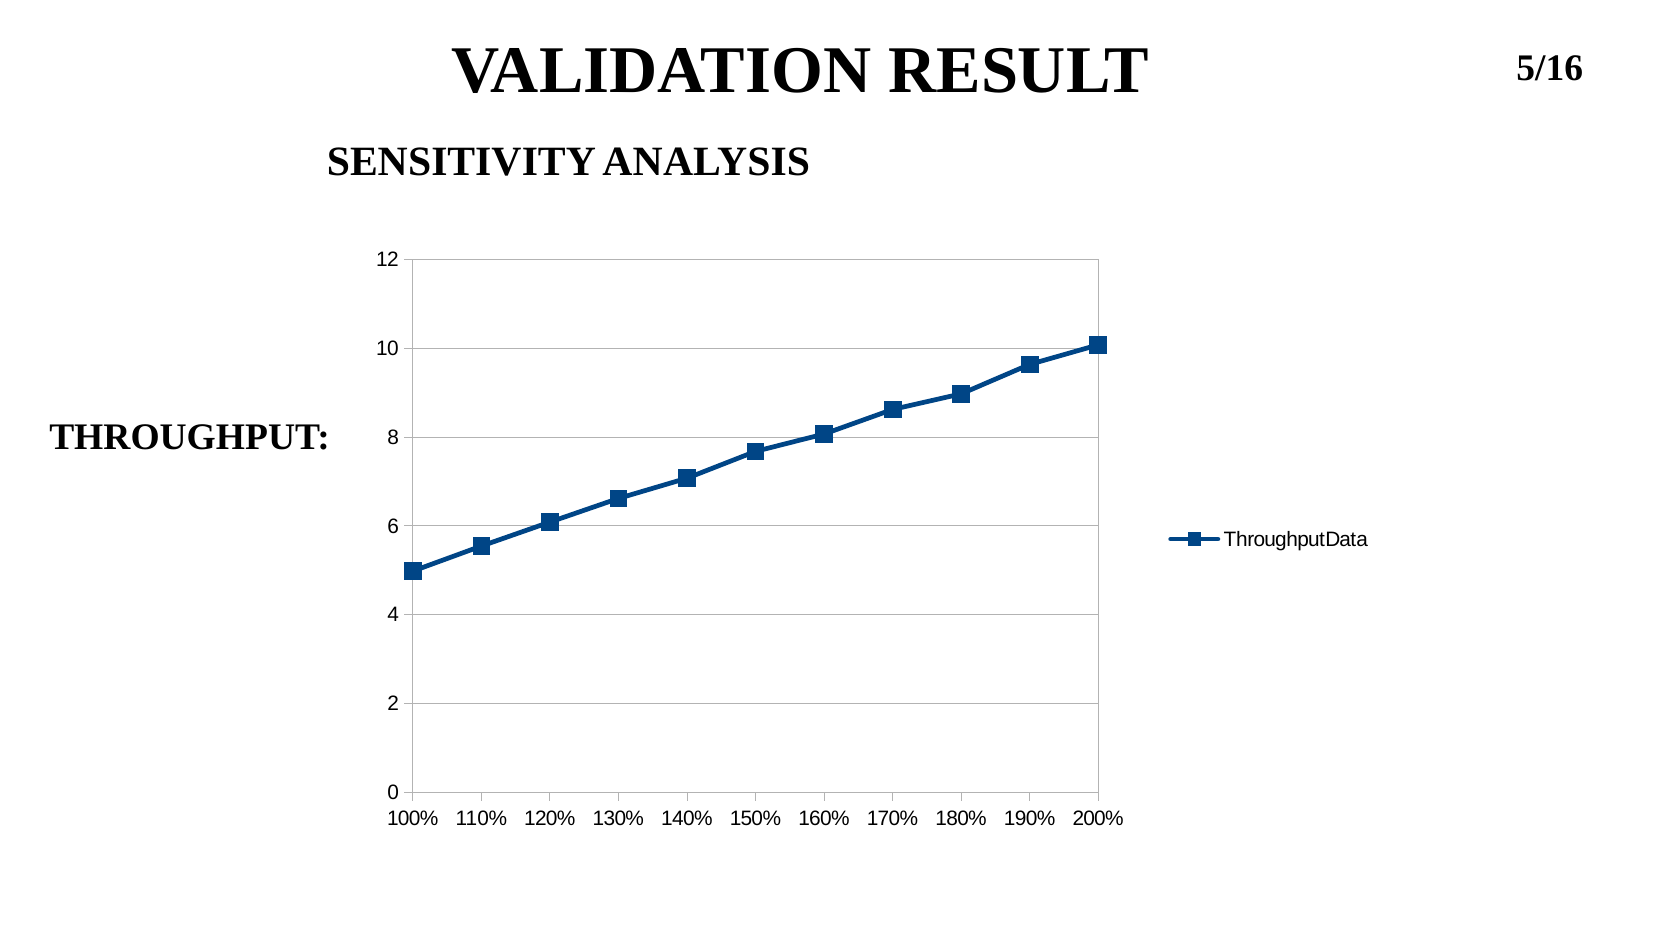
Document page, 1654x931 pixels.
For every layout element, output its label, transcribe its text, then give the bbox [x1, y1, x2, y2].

text_box VALIDATION RESULT [436, 18, 1373, 115]
text_box SENSITIVITY ANALYSIS [311, 126, 1250, 192]
text_box THROUGHPUT: [34, 404, 407, 465]
chart [376, 232, 1387, 847]
text_box 5/16 [1501, 35, 1610, 97]
